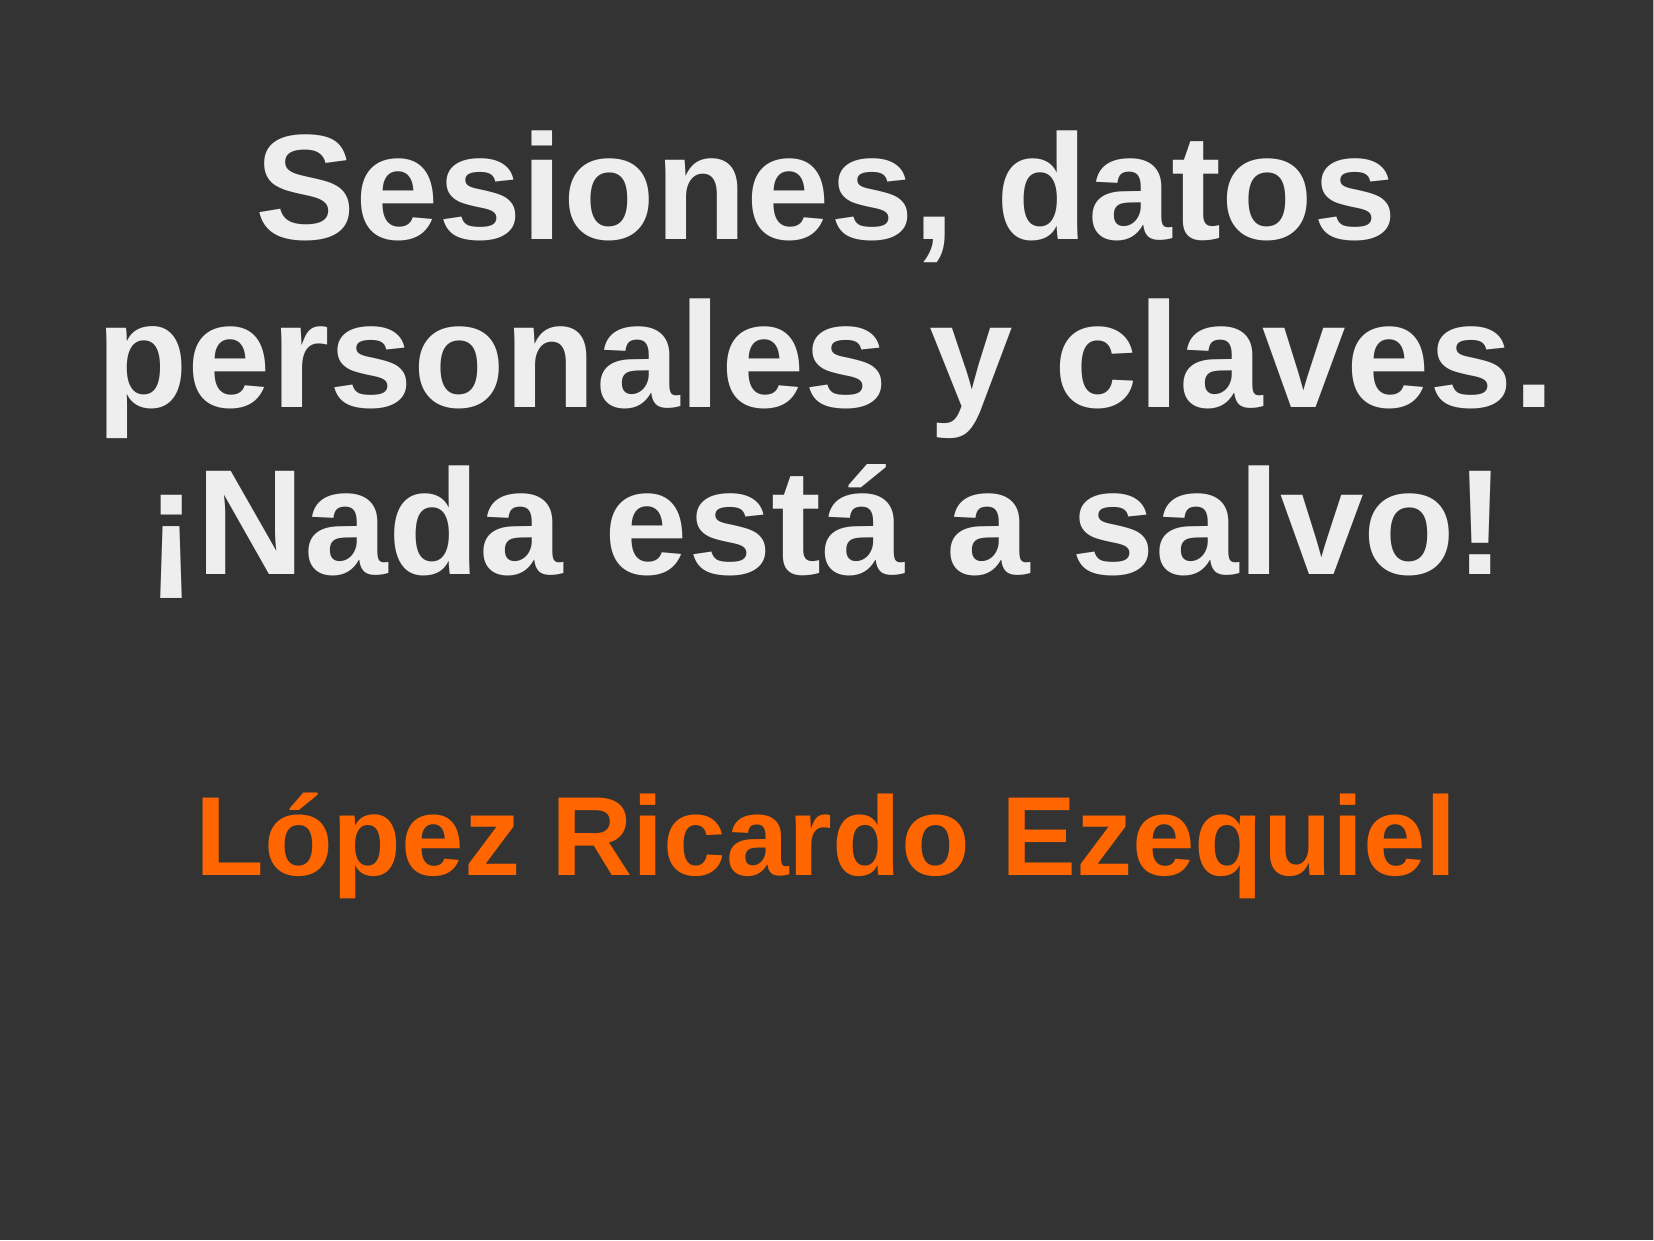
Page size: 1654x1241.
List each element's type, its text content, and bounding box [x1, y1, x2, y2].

subtitle Sesiones, datos personales y claves. ¡Nada está a salvo! López Ricardo Ezequiel [82, 0, 1571, 1123]
